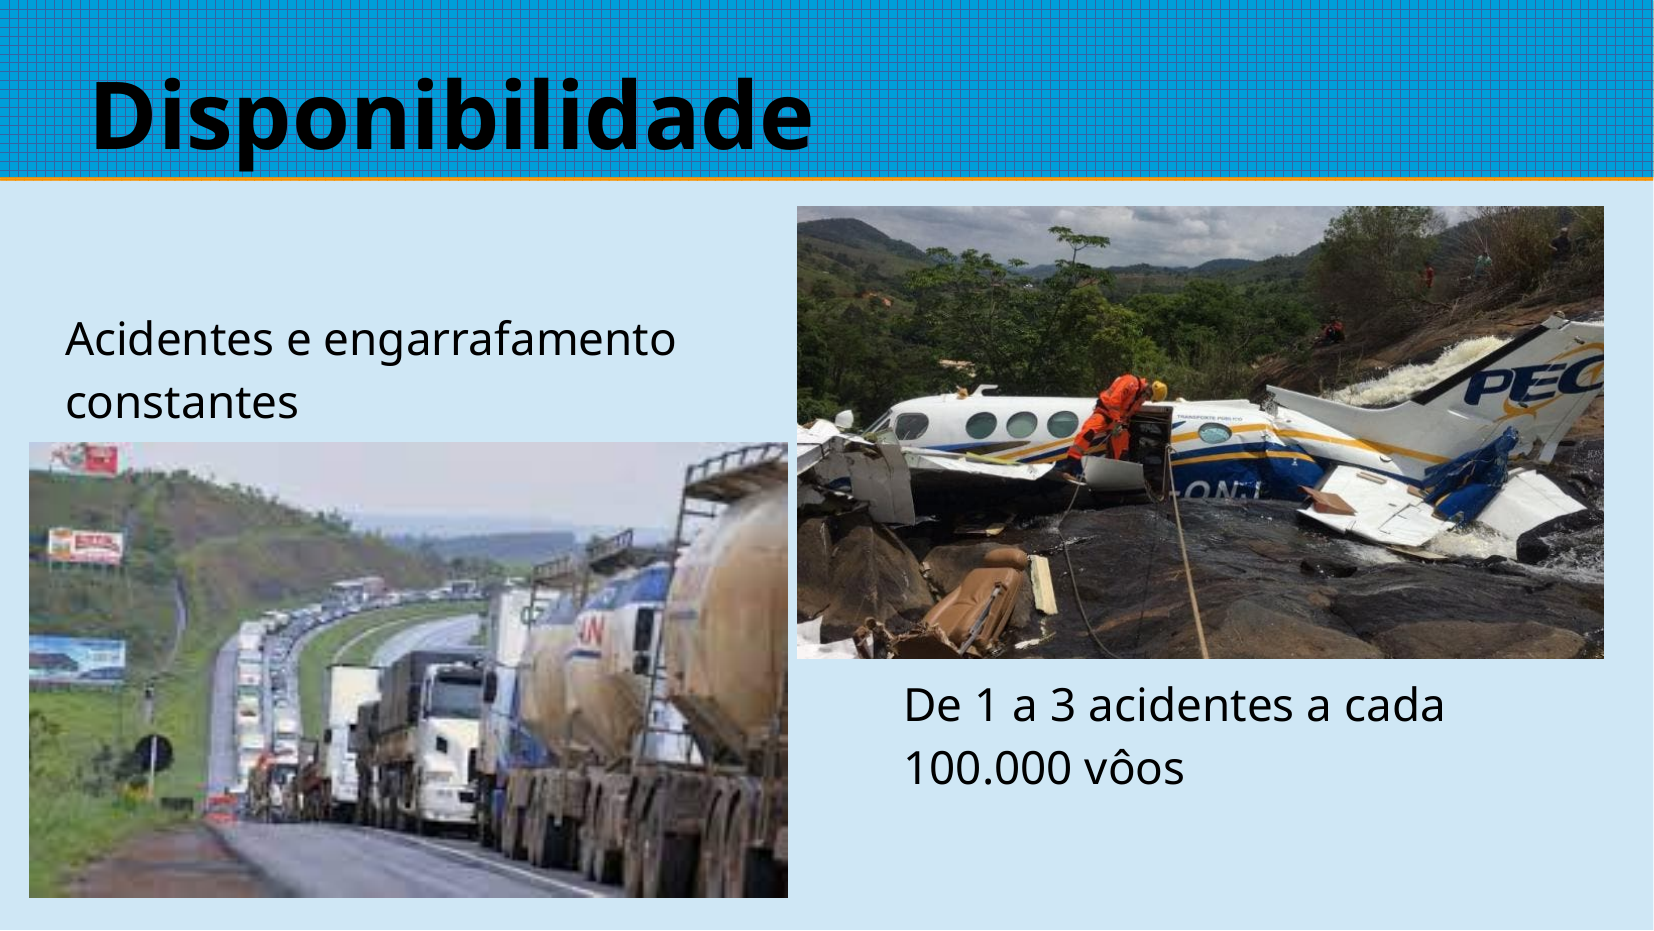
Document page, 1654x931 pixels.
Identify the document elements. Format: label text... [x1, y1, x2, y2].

text_box Acidentes e engarrafamento constantes [59, 309, 739, 429]
text_box De 1 a 3 acidentes a cada 100.000 vôos [897, 676, 1577, 795]
title Disponibilidade [88, 14, 1565, 178]
picture [29, 442, 788, 898]
picture [797, 206, 1604, 659]
